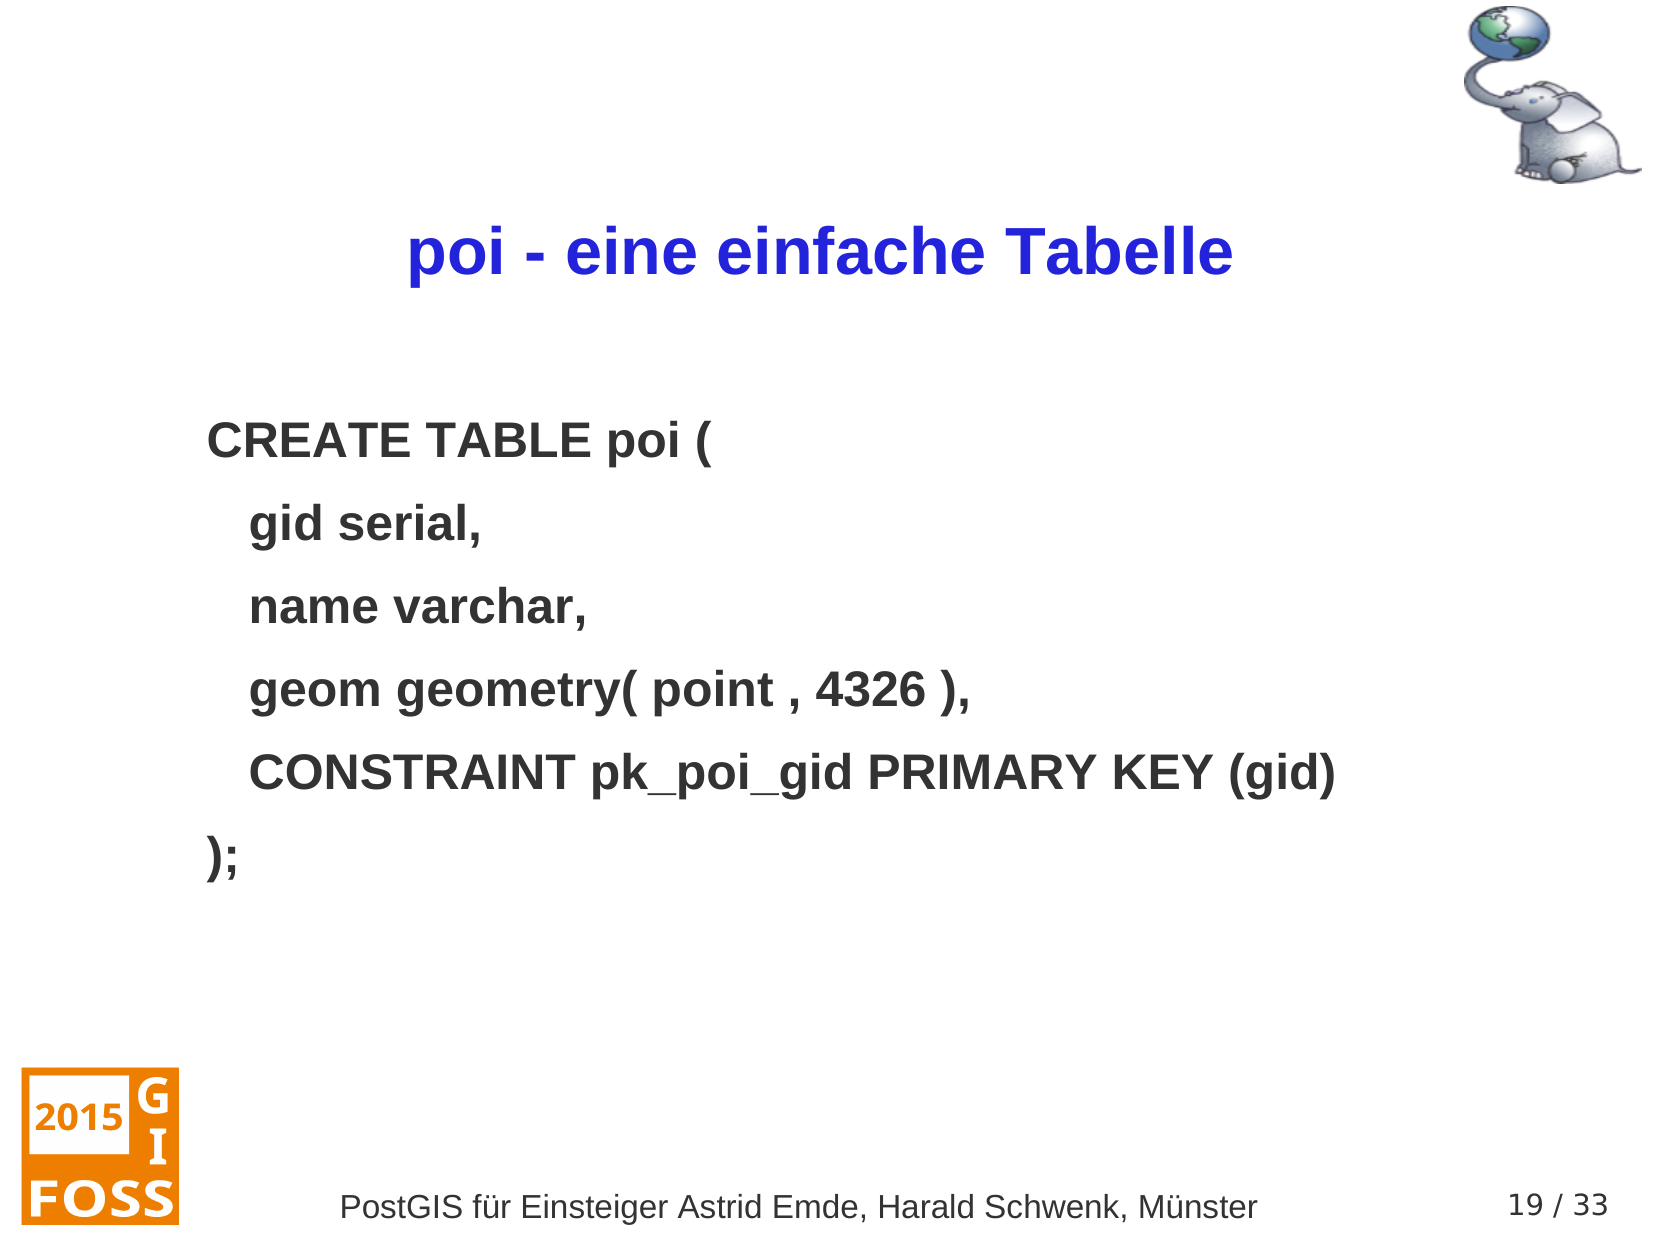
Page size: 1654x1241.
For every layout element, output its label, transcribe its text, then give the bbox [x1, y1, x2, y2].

list CREATE TABLE poi ( gid serial, name varchar, geom geometry( point , 4326 ), CONSTRAINT pk_poi_gid PRIMARY KEY (gid) ); [206, 324, 1565, 1144]
picture [11, 1057, 189, 1235]
picture [1464, 6, 1642, 184]
title poi - eine einfache Tabelle [76, 177, 1565, 325]
